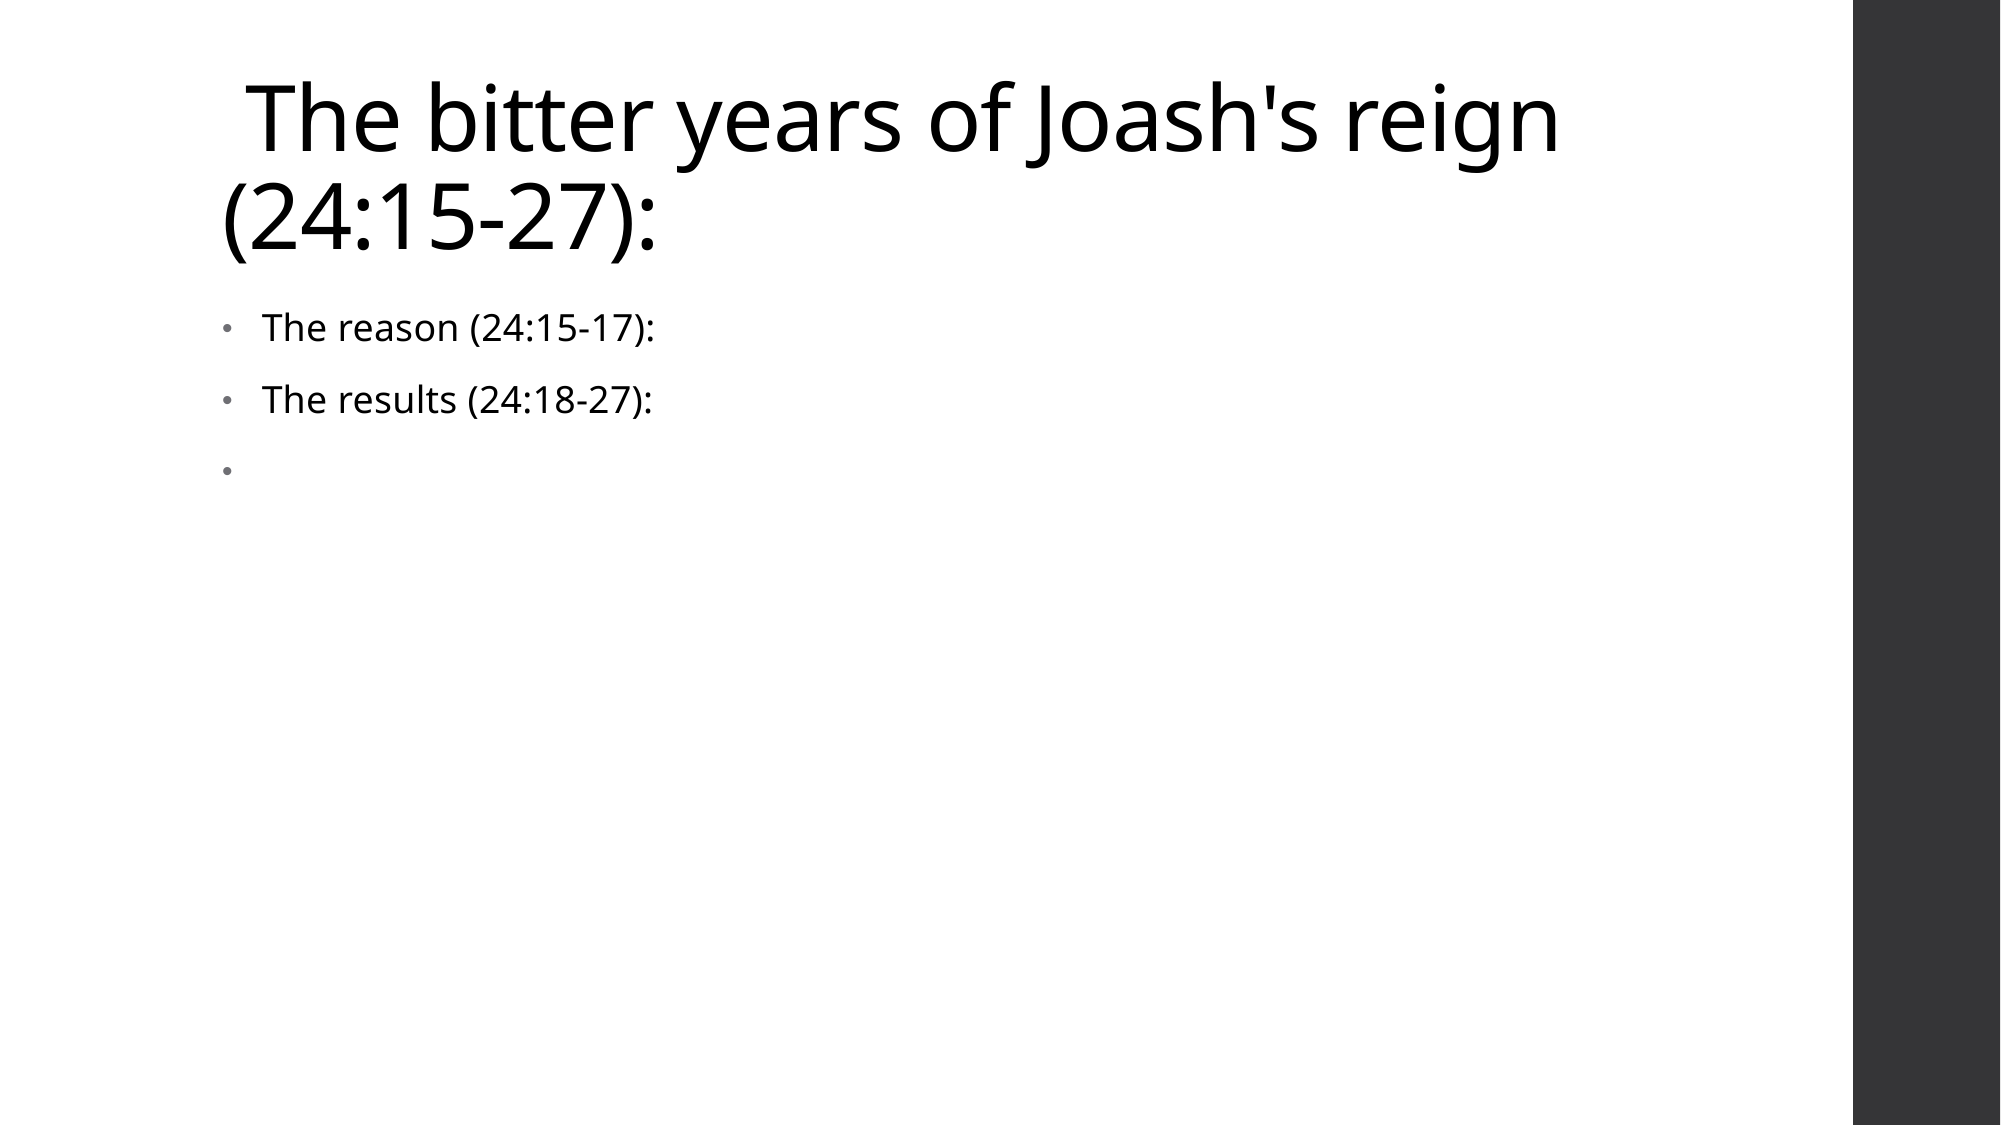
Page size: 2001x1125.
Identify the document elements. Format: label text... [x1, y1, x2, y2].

list The reason (24:15-17): The results (24:18-27): [206, 299, 1617, 1014]
title The bitter years of Joash's reign (24:15-27): [206, 60, 1797, 278]
